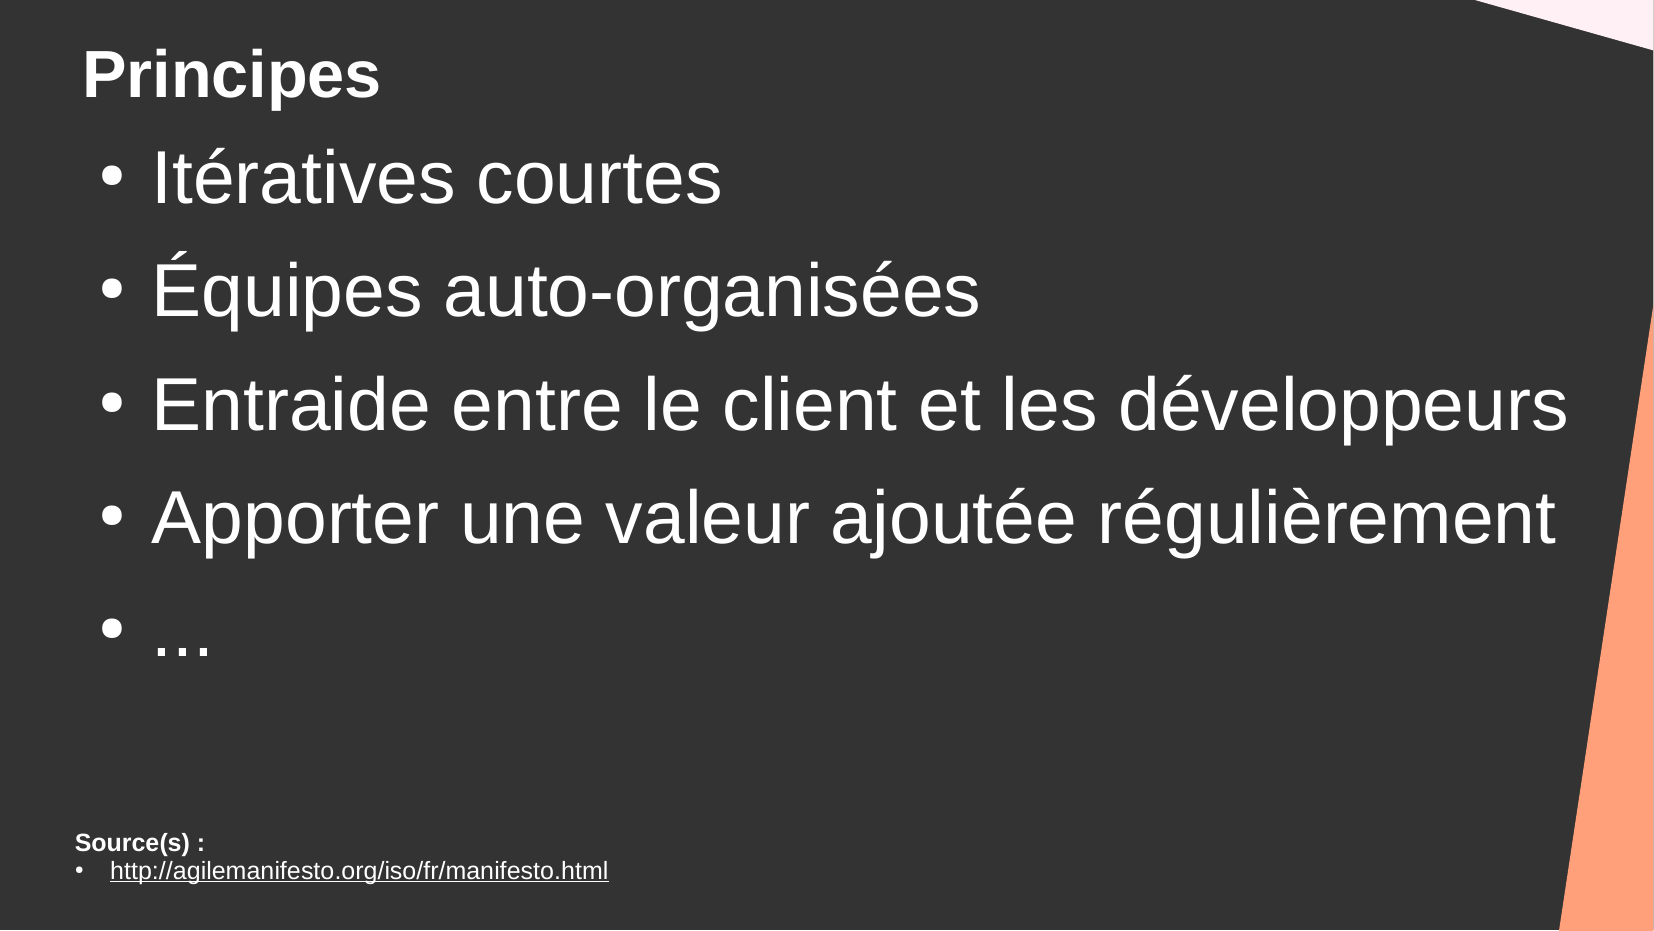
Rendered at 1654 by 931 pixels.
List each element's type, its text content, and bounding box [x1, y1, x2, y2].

list Itératives courtes Équipes auto-organisées Entraide entre le client et les développeurs Apporter une valeur ajoutée régulièrement ... [80, 135, 1630, 822]
title Principes [82, 37, 1571, 122]
text_box [1474, 0, 1654, 51]
text_box [1558, 300, 1654, 931]
text_box Source(s) : http://agilemanifesto.org/iso/fr/manifesto.html [60, 821, 1546, 921]
